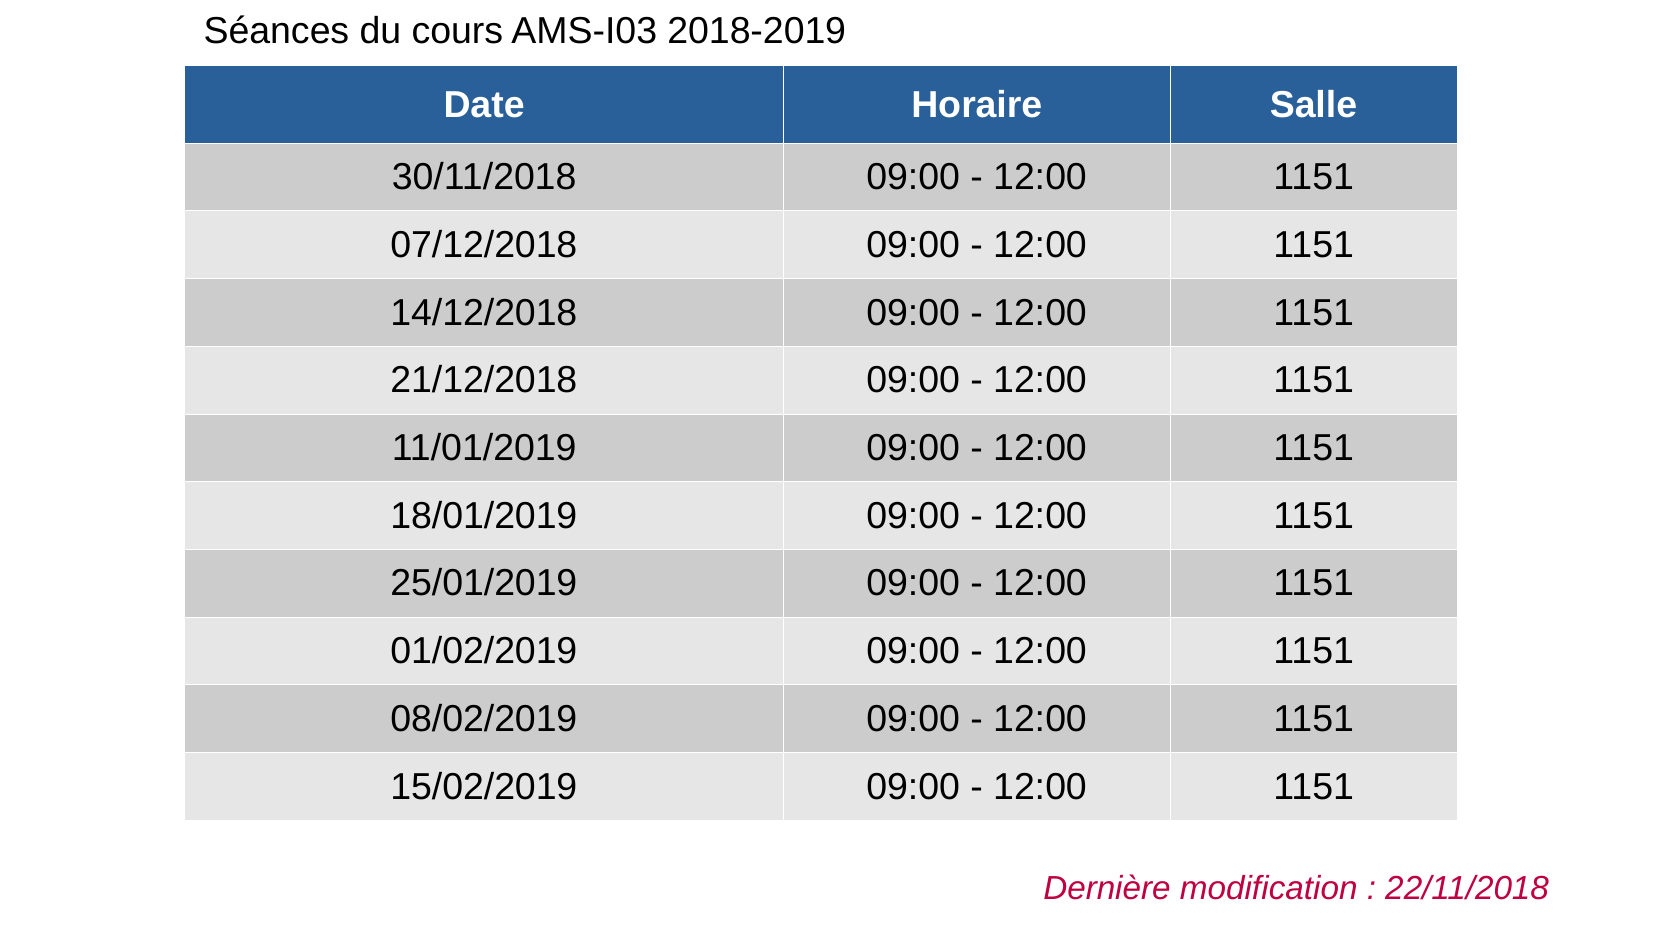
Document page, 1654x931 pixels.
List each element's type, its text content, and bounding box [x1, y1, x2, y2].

table_cell 1151 [1171, 618, 1457, 684]
table_cell 1151 [1171, 753, 1457, 820]
table_header Date [185, 66, 783, 143]
table_cell 1151 [1171, 415, 1457, 481]
table_cell 01/02/2019 [185, 618, 783, 684]
table_cell 1151 [1171, 550, 1457, 617]
table_cell 09:00 - 12:00 [784, 415, 1170, 481]
table_cell 21/12/2018 [185, 347, 783, 414]
table_cell 09:00 - 12:00 [784, 753, 1170, 820]
table_cell 08/02/2019 [185, 685, 783, 752]
table_cell 09:00 - 12:00 [784, 279, 1170, 346]
table_cell 09:00 - 12:00 [784, 482, 1170, 549]
table_cell 1151 [1171, 347, 1457, 414]
table_cell 1151 [1171, 279, 1457, 346]
table_cell 1151 [1171, 211, 1457, 278]
table_cell 1151 [1171, 685, 1457, 752]
table_cell 09:00 - 12:00 [784, 347, 1170, 414]
text_box Dernière modification : 22/11/2018 [1028, 862, 1568, 915]
table_cell 25/01/2019 [185, 550, 783, 617]
table_cell 09:00 - 12:00 [784, 211, 1170, 278]
table_cell 11/01/2019 [185, 415, 783, 481]
table_cell 09:00 - 12:00 [784, 685, 1170, 752]
table_cell 1151 [1171, 482, 1457, 549]
table_cell 1151 [1171, 144, 1457, 210]
table_header Horaire [784, 66, 1170, 143]
table_header Salle [1171, 66, 1457, 143]
table_cell 18/01/2019 [185, 482, 783, 549]
table_cell 30/11/2018 [185, 144, 783, 210]
text_box Séances du cours AMS-I03 2018-2019 [188, 2, 862, 60]
table_cell 09:00 - 12:00 [784, 550, 1170, 617]
table_cell 09:00 - 12:00 [784, 144, 1170, 210]
table_cell 14/12/2018 [185, 279, 783, 346]
table_cell 09:00 - 12:00 [784, 618, 1170, 684]
table_cell 07/12/2018 [185, 211, 783, 278]
table_cell 15/02/2019 [185, 753, 783, 820]
